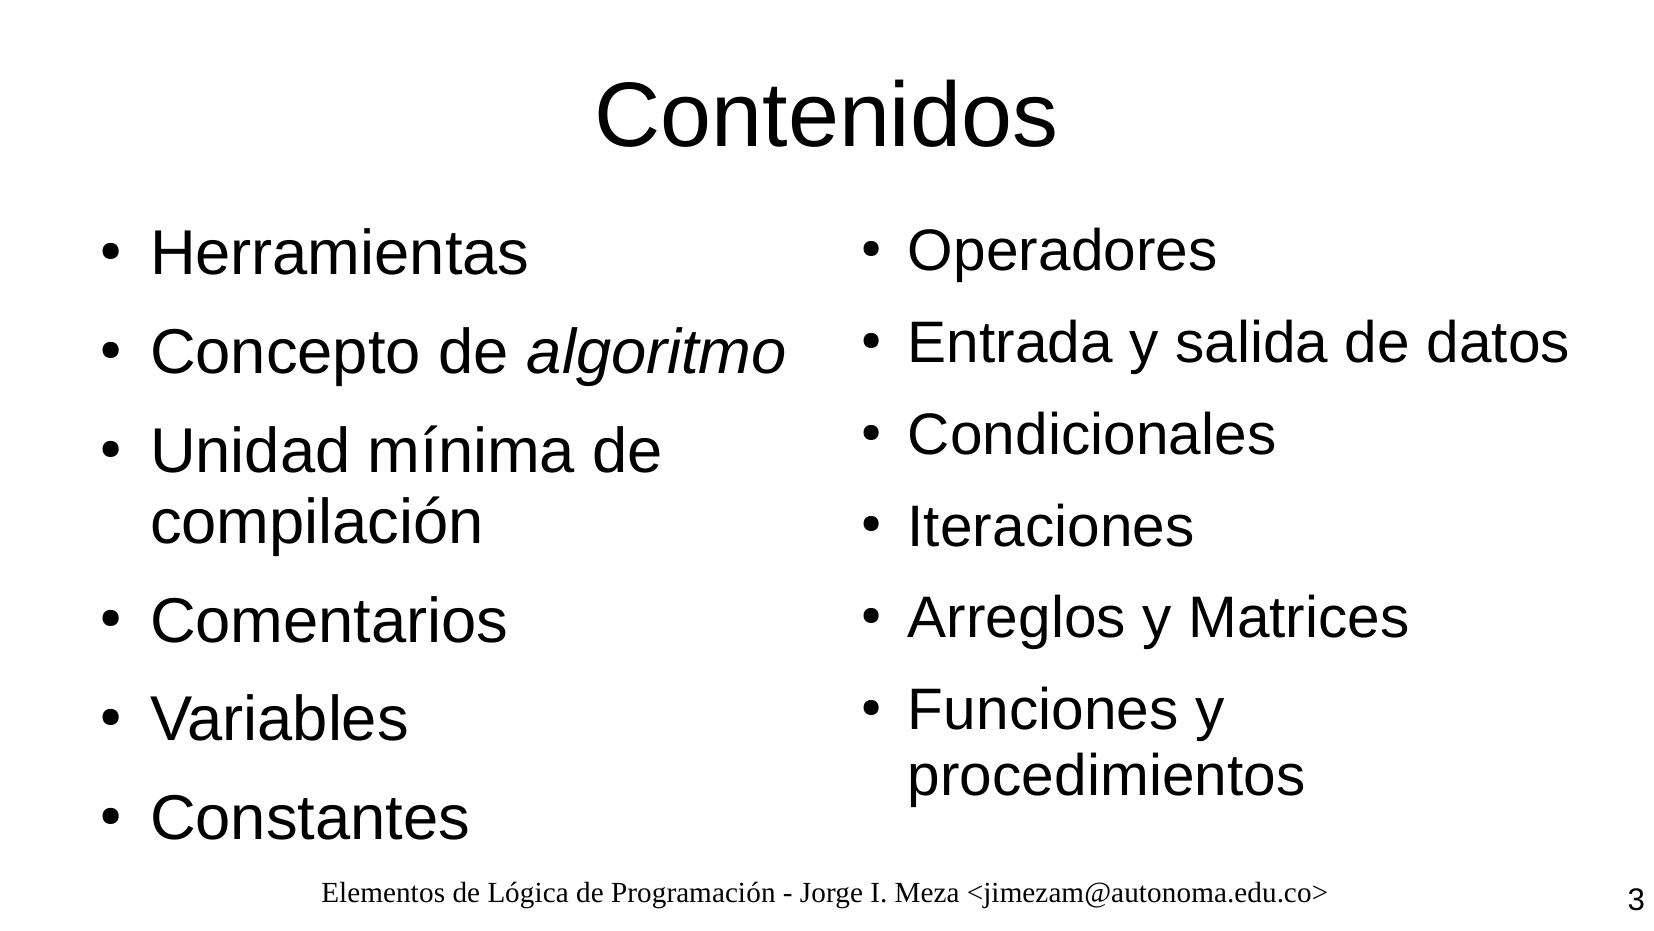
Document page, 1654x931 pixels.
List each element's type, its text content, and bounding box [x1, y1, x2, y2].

title Contenidos [82, 37, 1571, 193]
list Operadores Entrada y salida de datos Condicionales Iteraciones Arreglos y Matrices Funciones y procedimientos [845, 217, 1572, 863]
list Herramientas Concepto de algoritmo Unidad mínima de compilación Comentarios Variables Constantes [82, 217, 809, 863]
